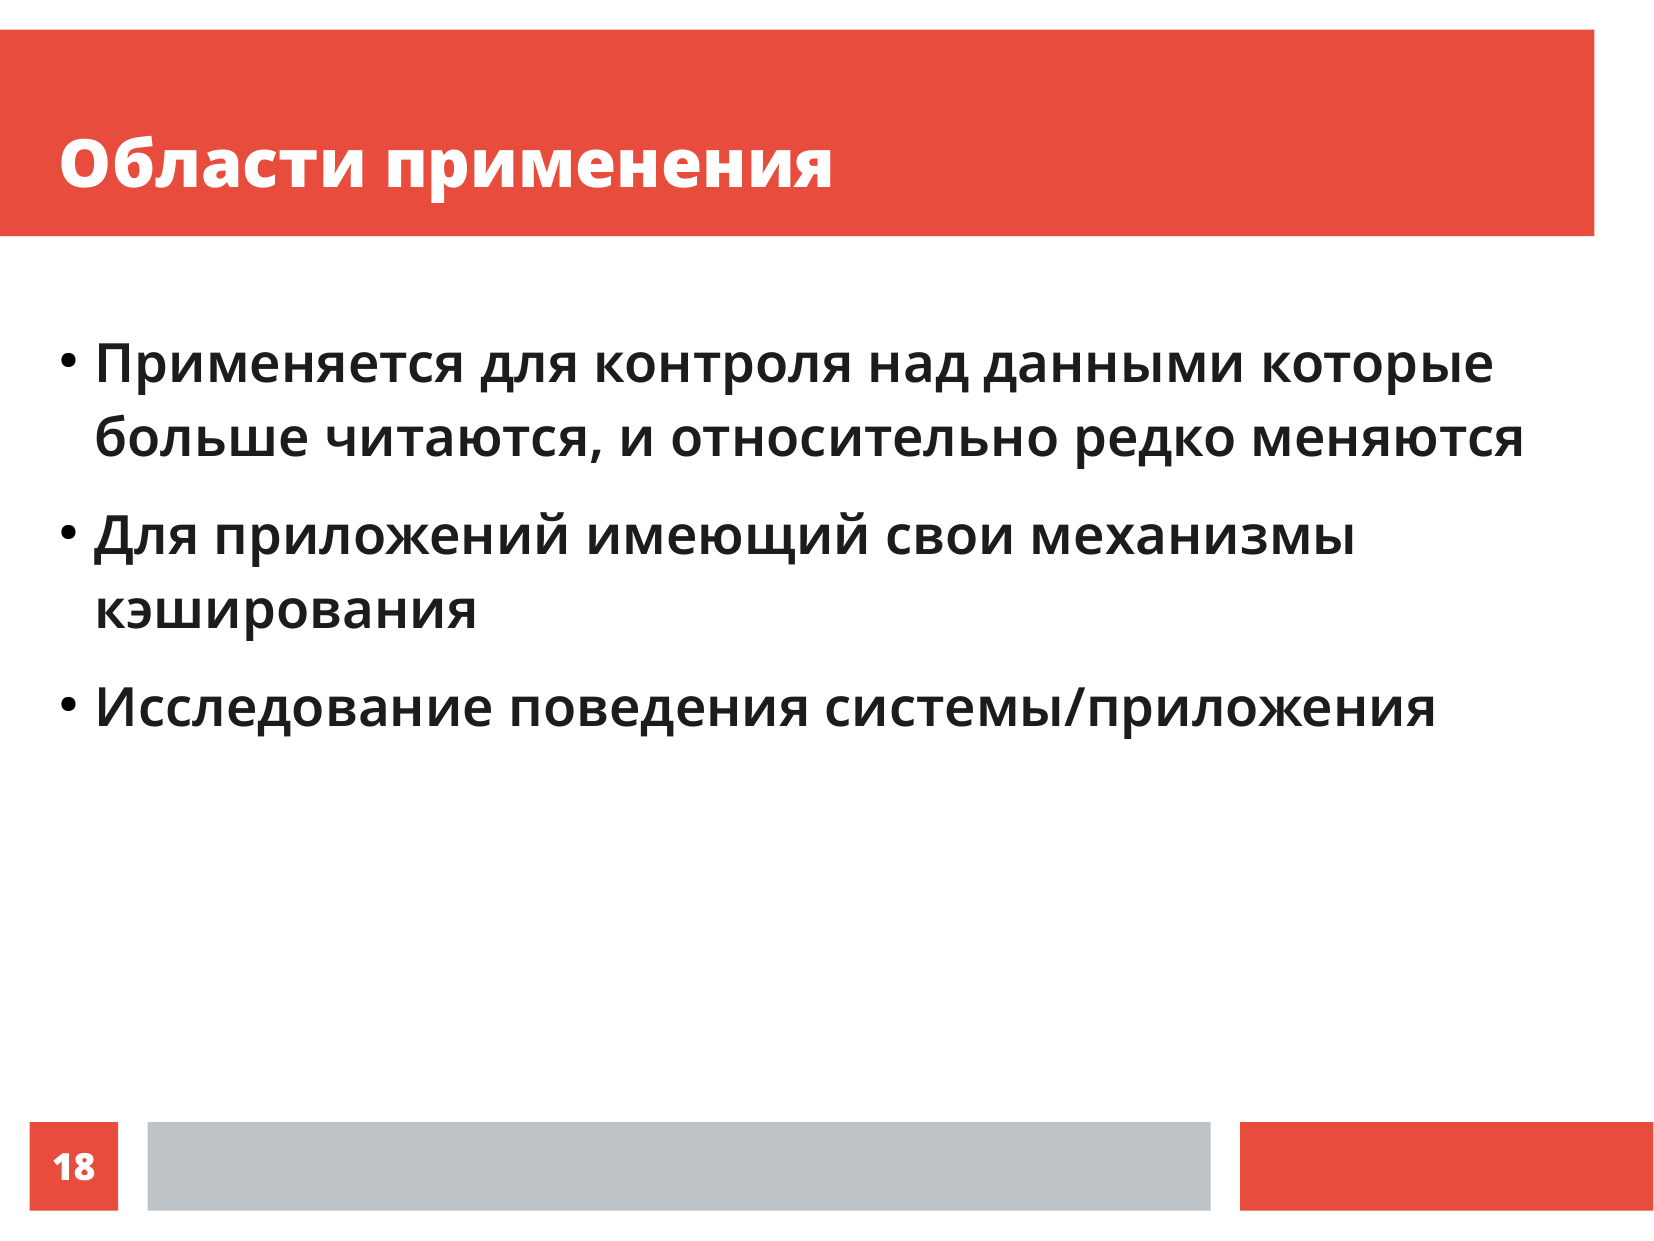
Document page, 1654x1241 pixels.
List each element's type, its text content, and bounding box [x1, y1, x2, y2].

list Применяется для контроля над данными которые больше читаются, и относительно редко меняются Для приложений имеющий свои механизмы кэширования Исследование поведения системы/приложения [59, 324, 1565, 1093]
title Области применения [59, 59, 1595, 207]
